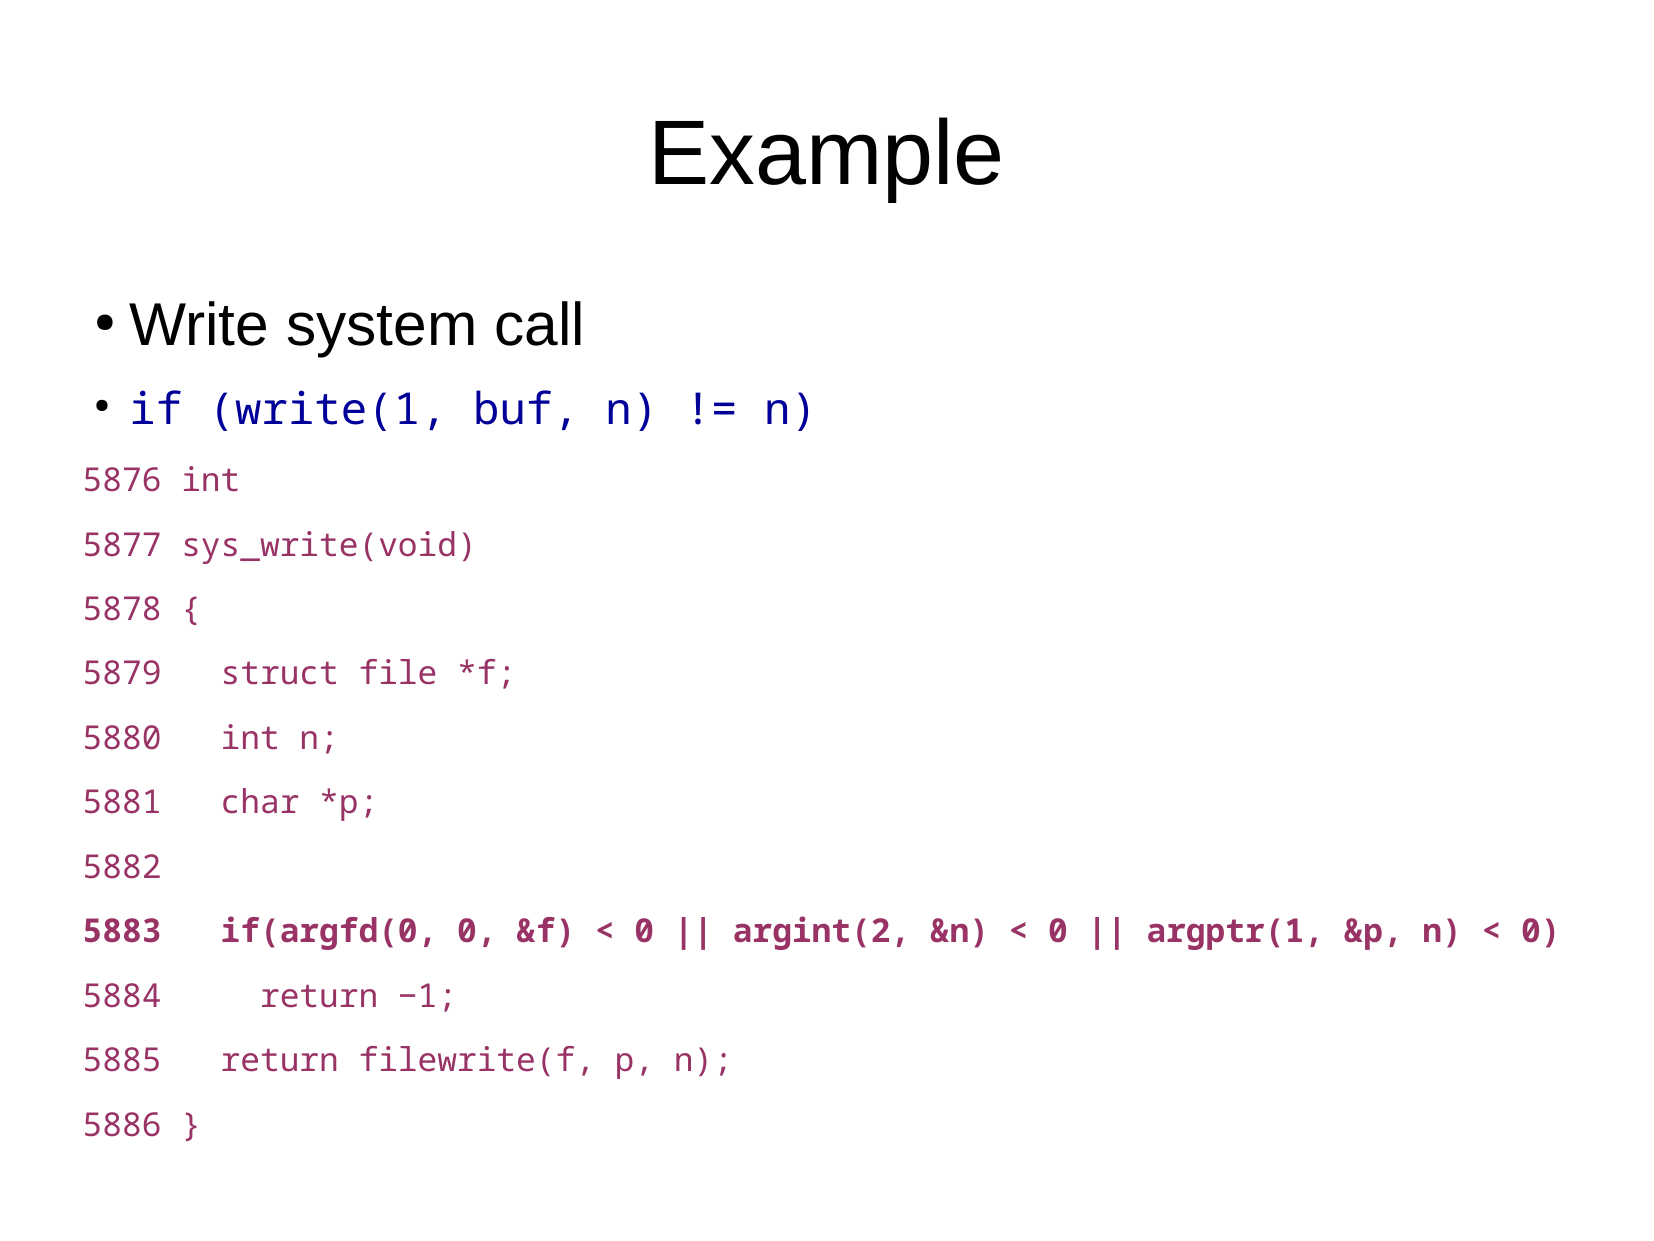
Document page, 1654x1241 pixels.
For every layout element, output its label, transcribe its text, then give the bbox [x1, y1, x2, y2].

title Example [82, 49, 1571, 257]
list Write system call if (write(1, buf, n) != n) 5876 int 5877 sys_write(void) 5878 { 5879 struct file *f; 5880 int n; 5881 char *p; 5882 5883 if(argfd(0, 0, &f) < 0 || argint(2, &n) < 0 || argptr(1, &p, n) < 0) 5884 return −1; 5885 return filewrite(f, p, n); 5886 } [82, 290, 1571, 1163]
